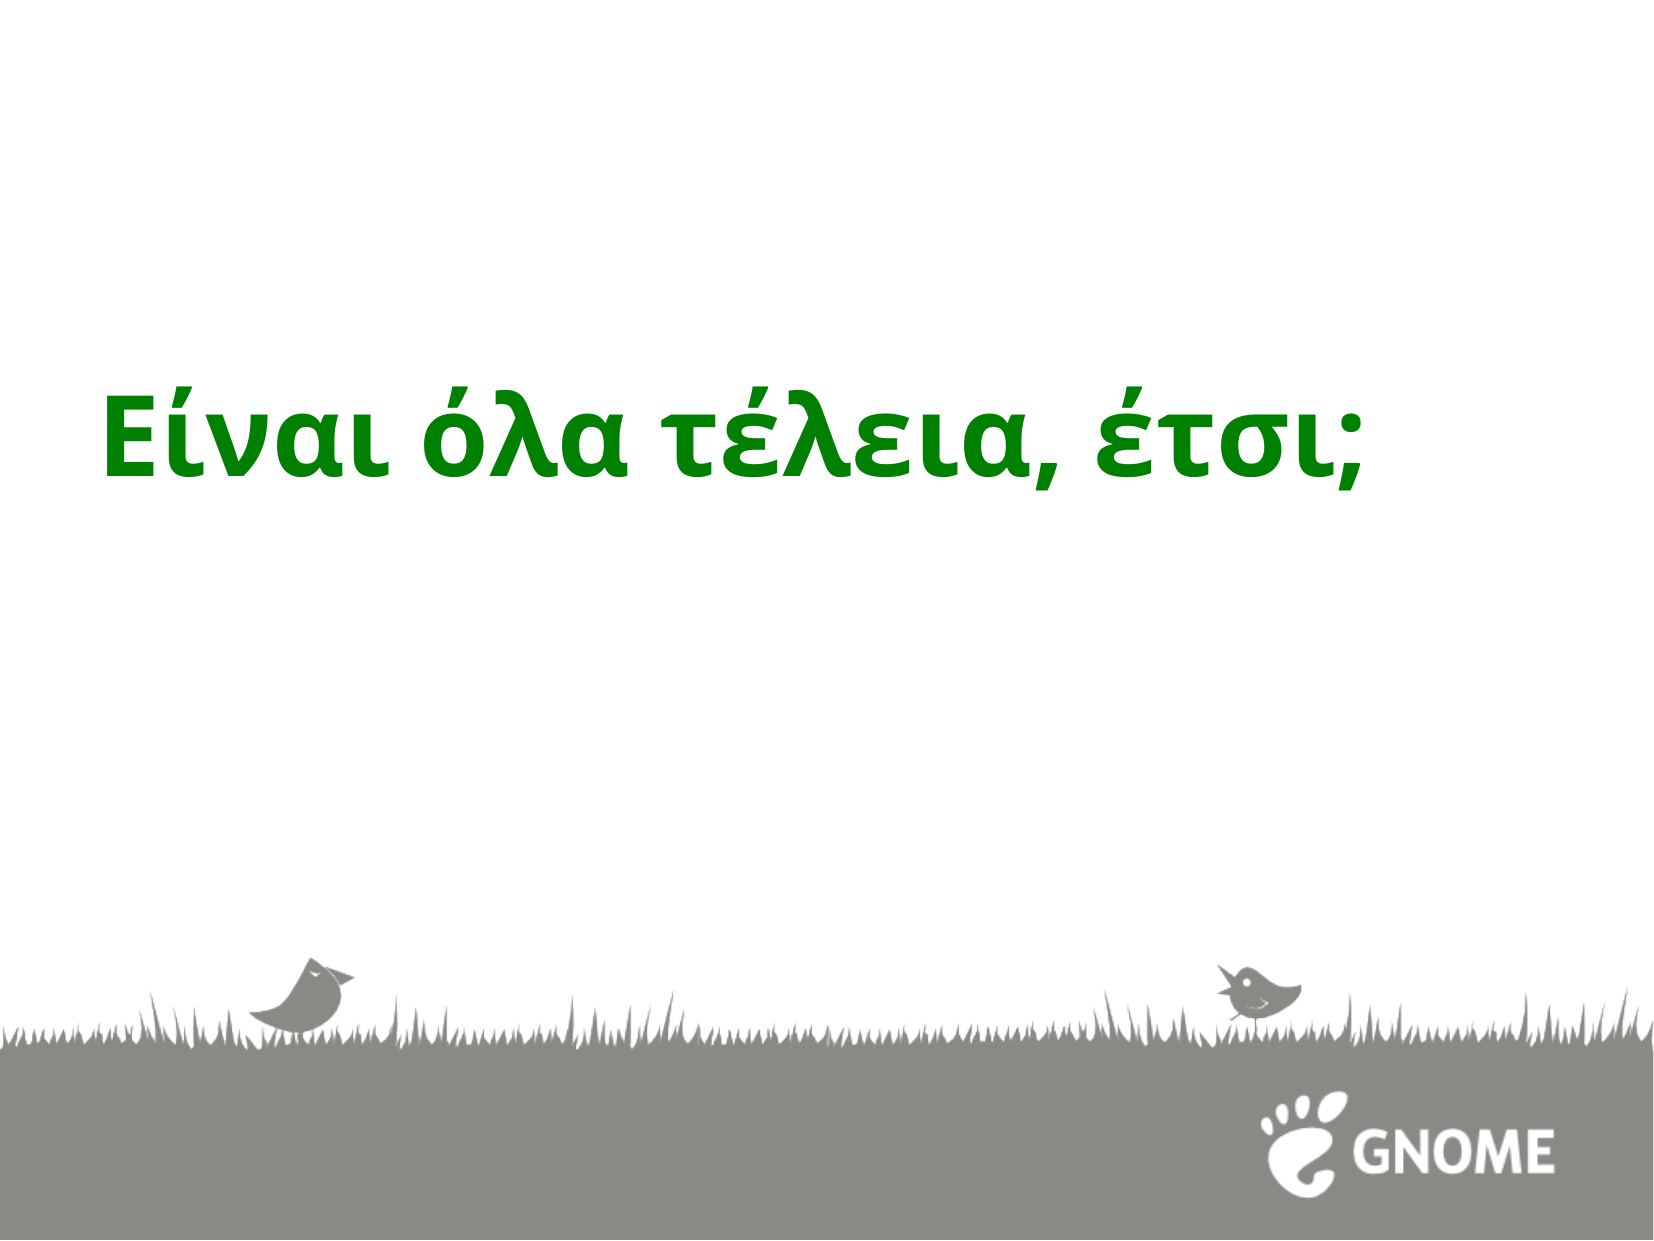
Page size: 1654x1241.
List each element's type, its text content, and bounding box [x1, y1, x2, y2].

text_box Είναι όλα τέλεια, έτσι; [82, 348, 1583, 515]
picture [0, 0, 1654, 1241]
